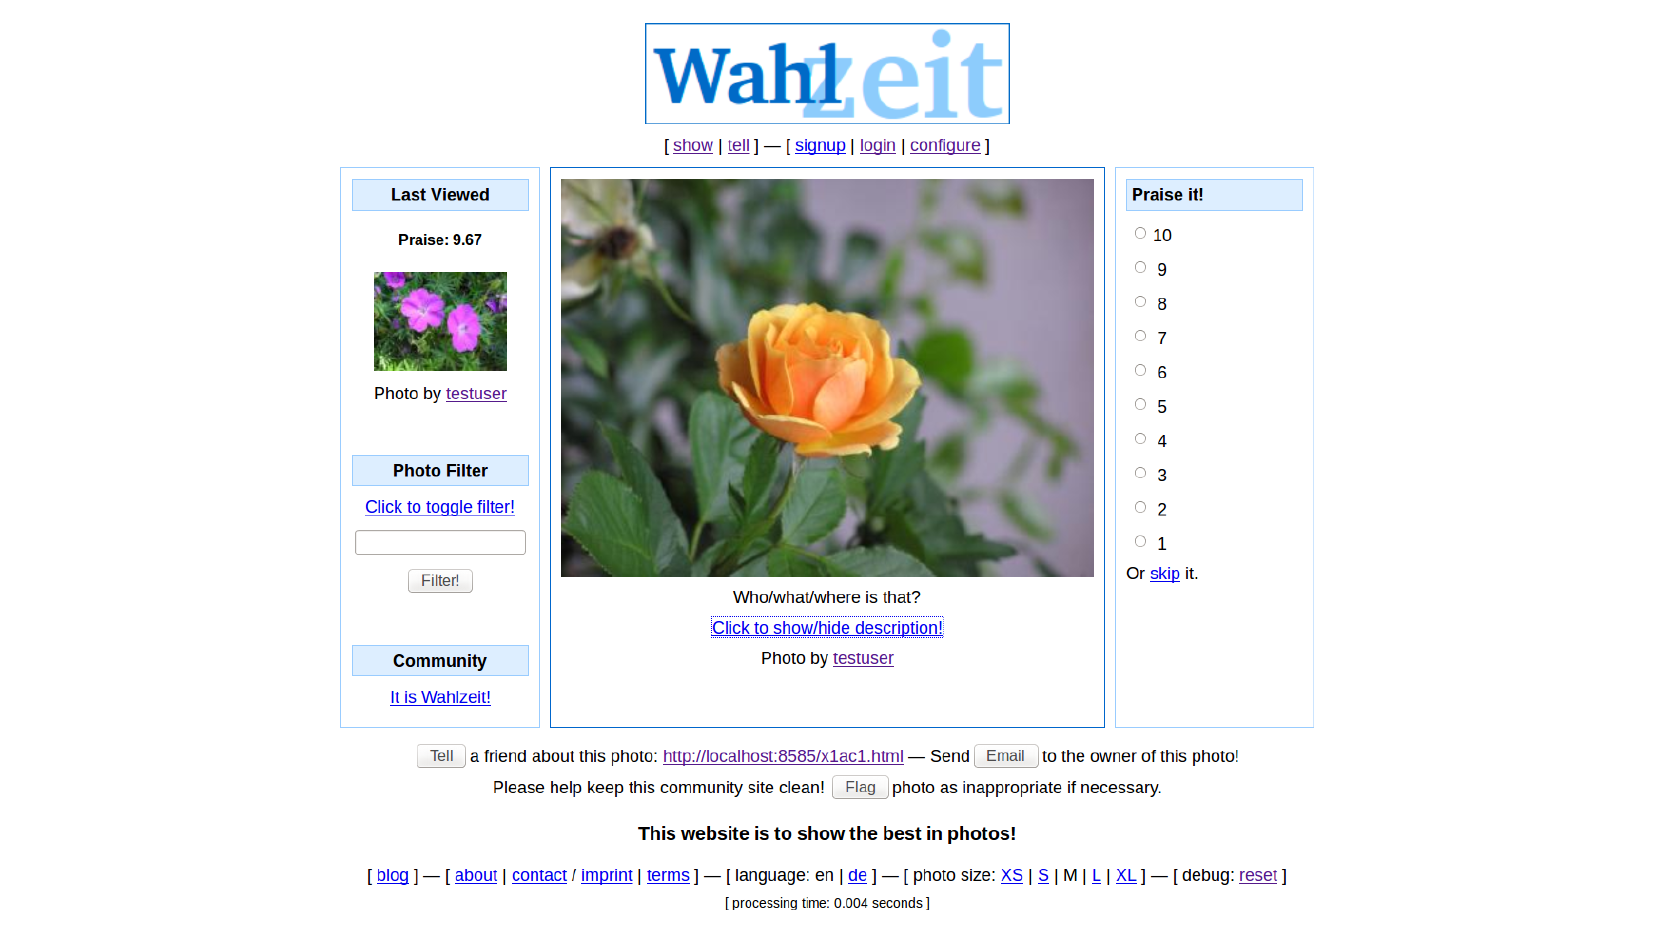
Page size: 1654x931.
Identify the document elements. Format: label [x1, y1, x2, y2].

picture [340, 23, 1314, 910]
